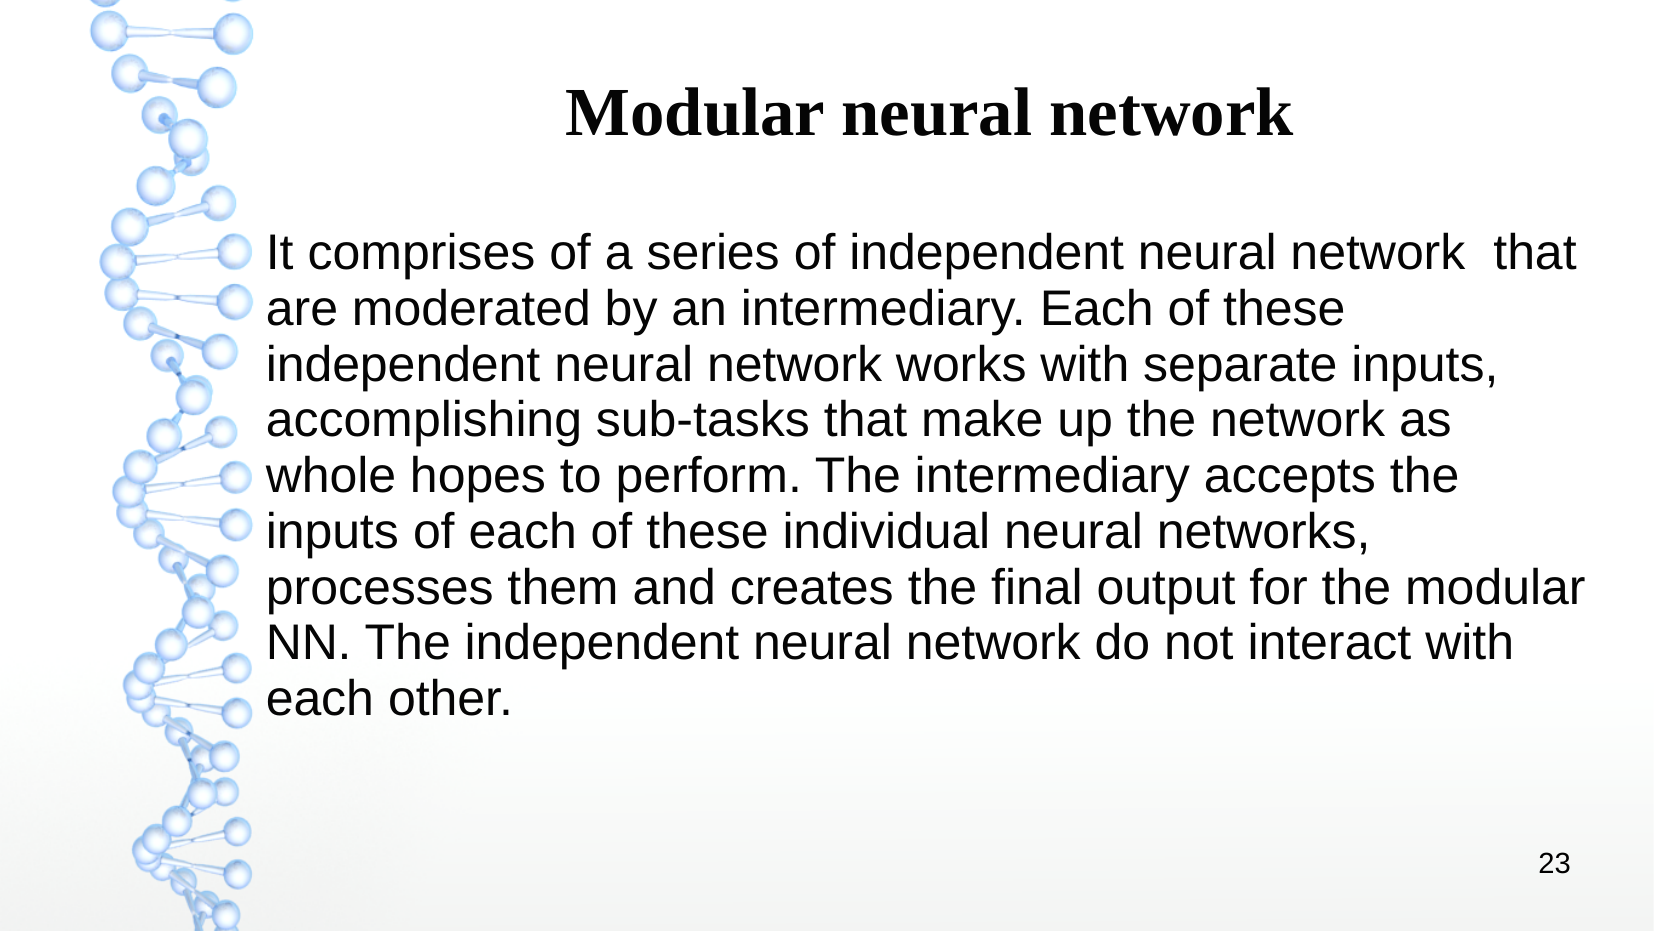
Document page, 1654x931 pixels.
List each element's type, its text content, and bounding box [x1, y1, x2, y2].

list It comprises of a series of independent neural network that are moderated by an intermediary. Each of these independent neural network works with separate inputs, accomplishing sub-tasks that make up the network as whole hopes to perform. The intermediary accepts the inputs of each of these individual neural networks, processes them and creates the final output for the modular NN. The independent neural network do not interact with each other. [265, 224, 1595, 764]
picture [0, 0, 1654, 931]
title Modular neural network [265, 35, 1595, 189]
